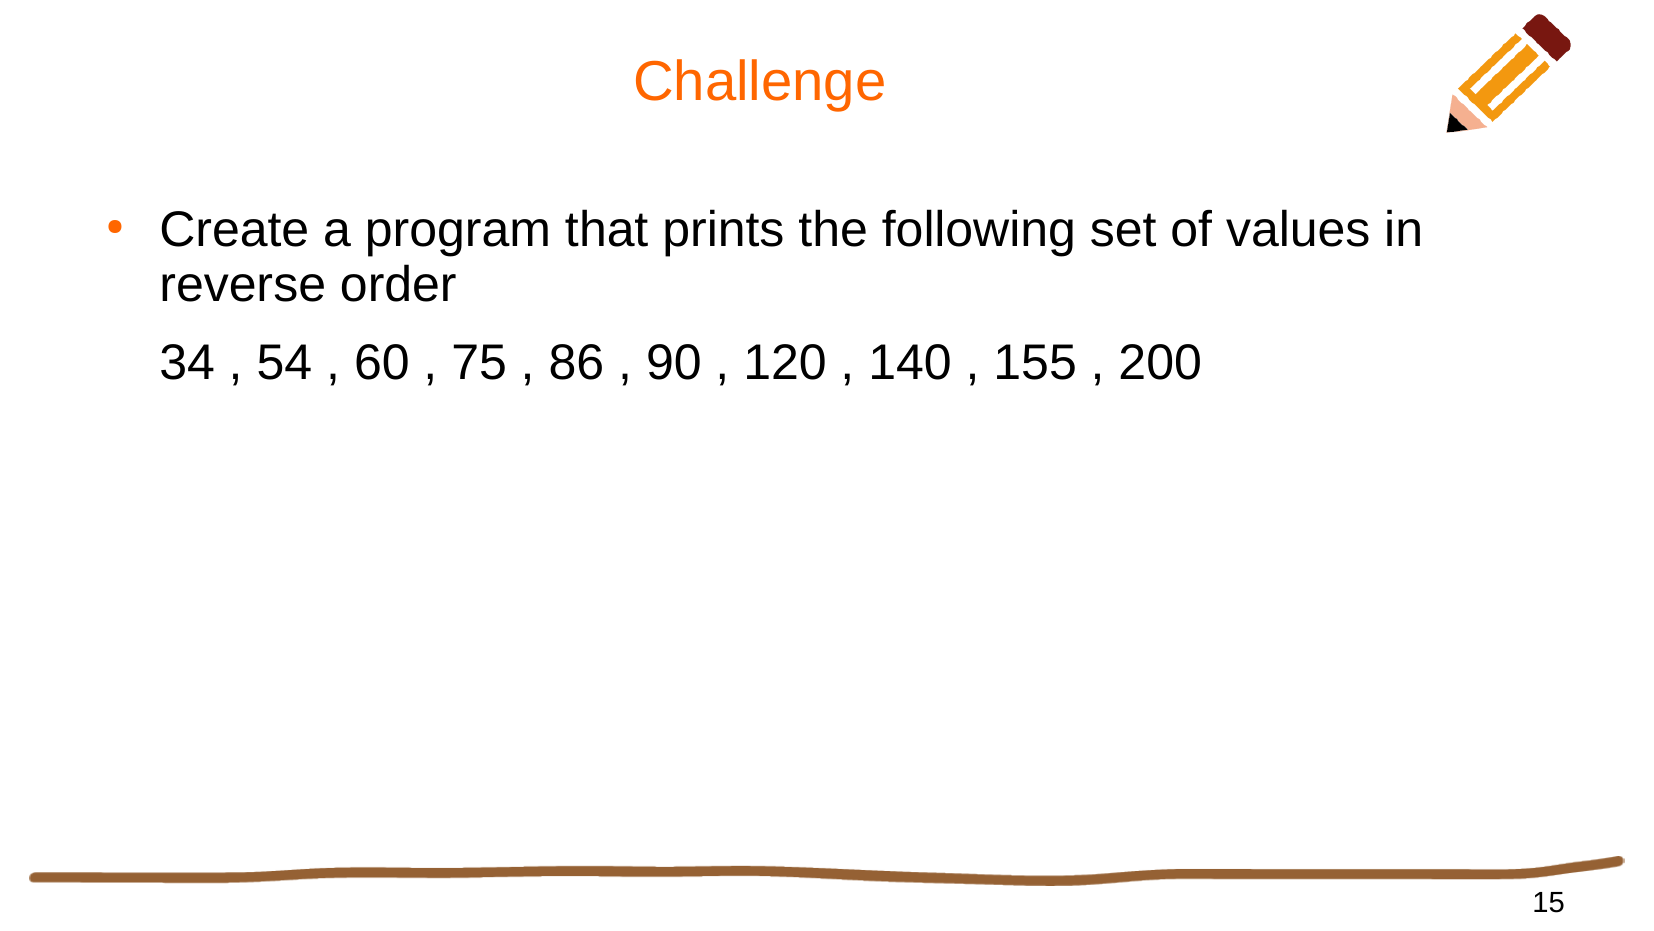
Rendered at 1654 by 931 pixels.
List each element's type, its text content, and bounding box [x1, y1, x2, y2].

picture [29, 856, 1625, 886]
title Challenge [88, 29, 1447, 133]
picture [1446, 14, 1571, 133]
list Create a program that prints the following set of values in reverse order 34 , 54 , 60 , 75 , 86 , 90 , 120 , 140 , 155 , 200 [88, 200, 1576, 851]
